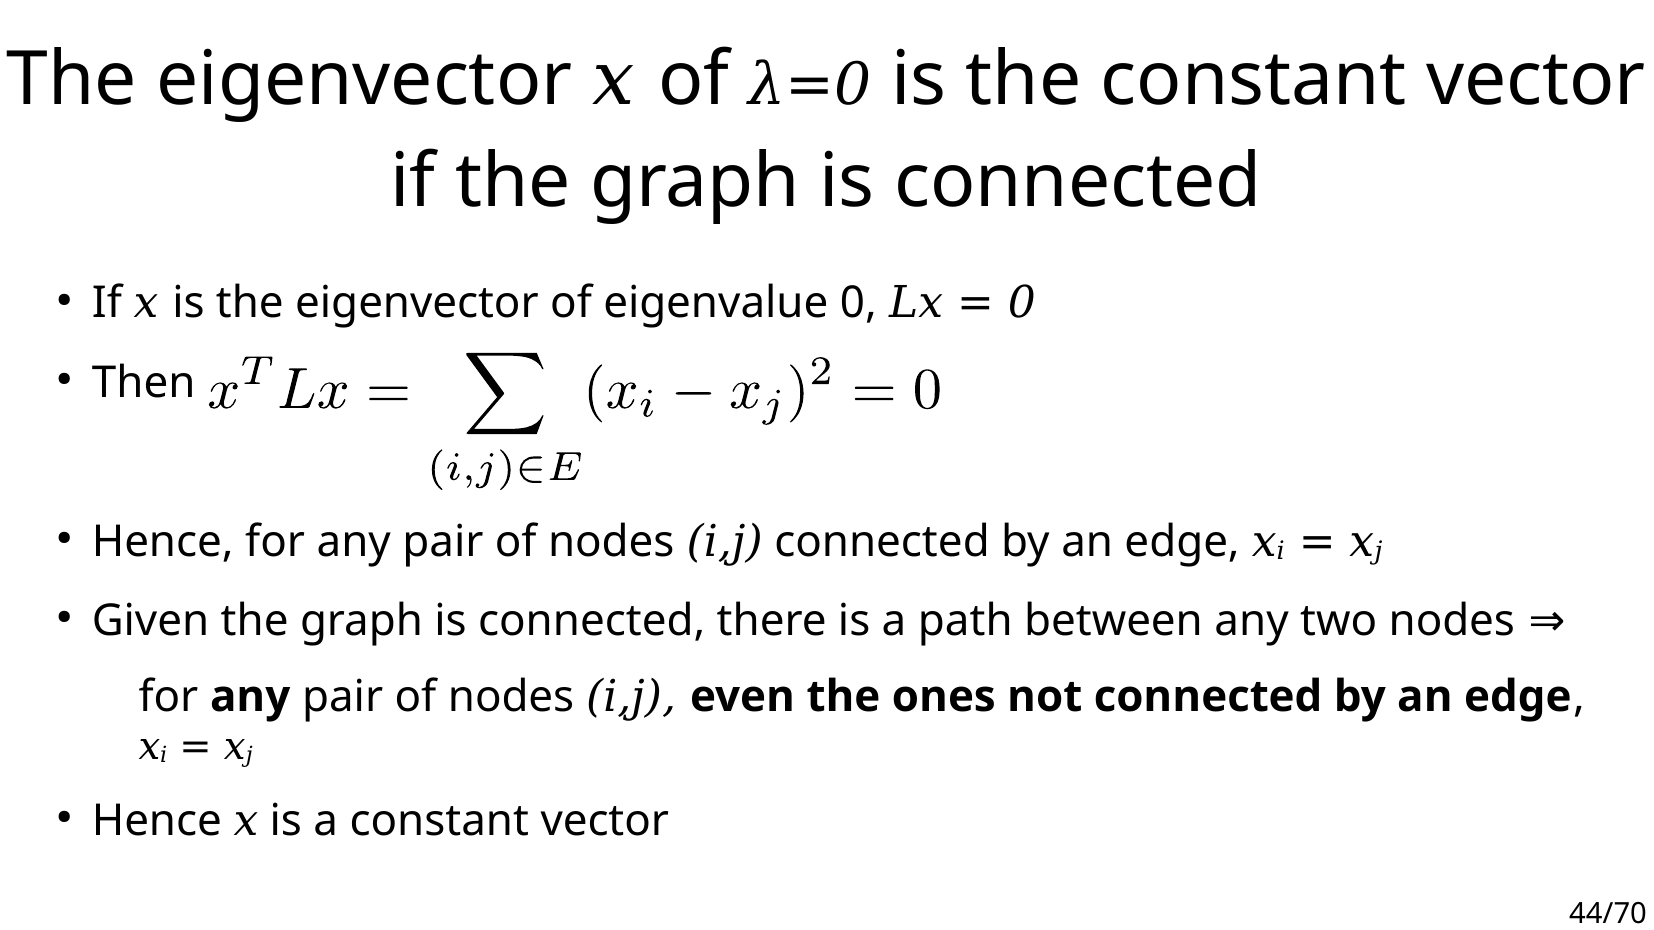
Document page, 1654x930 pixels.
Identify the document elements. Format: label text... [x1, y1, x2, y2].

title The eigenvector x of λ=0 is the constant vector if the graph is connected [0, 0, 1653, 254]
text_box [208, 352, 940, 491]
list If x is the eigenvector of eigenvalue 0, Lx = 0 Then Hence, for any pair of nodes (i,j) connected by an edge, xi = xj Given the graph is connected, there is a path between any two nodes ⇒ for any pair of nodes (i,j), even the ones not connected by an edge, xi = xj Hence x is a constant vector [45, 270, 1591, 901]
